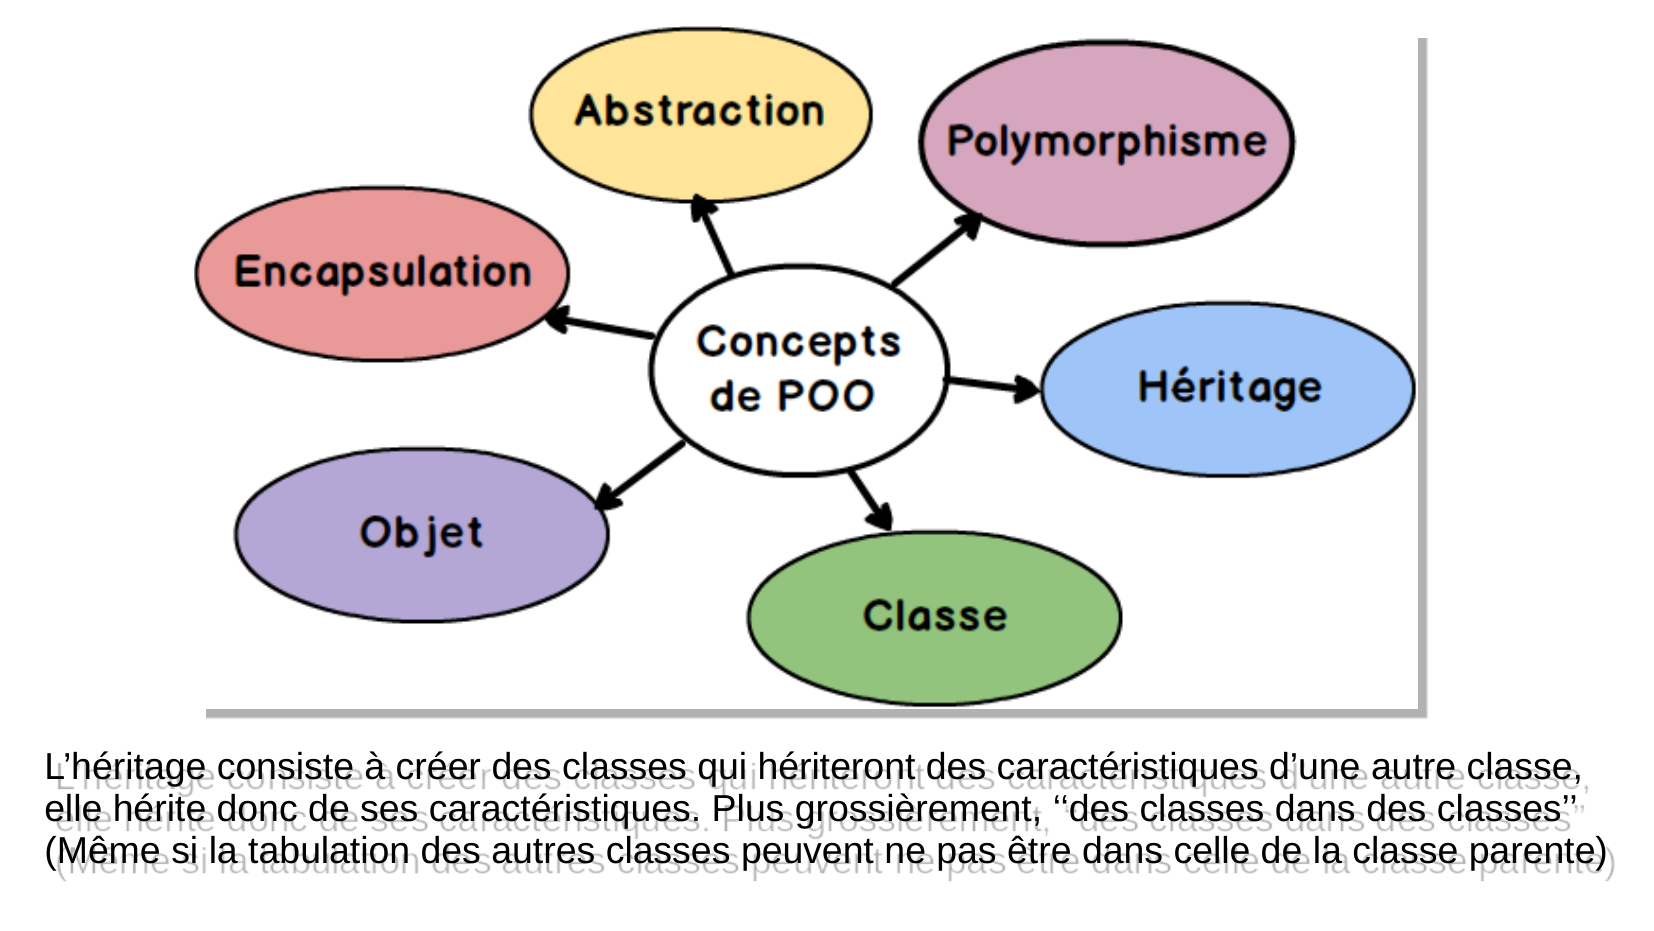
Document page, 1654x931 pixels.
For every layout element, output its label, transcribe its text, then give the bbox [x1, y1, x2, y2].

text_box L’héritage consiste à créer des classes qui hériteront des caractéristiques d’une autre classe, elle hérite donc de ses caractéristiques. Plus grossièrement, ‘‘des classes dans des classes’’ (Même si la tabulation des autres classes peuvent ne pas être dans celle de la classe parente) [29, 738, 1625, 879]
picture [194, 26, 1418, 709]
